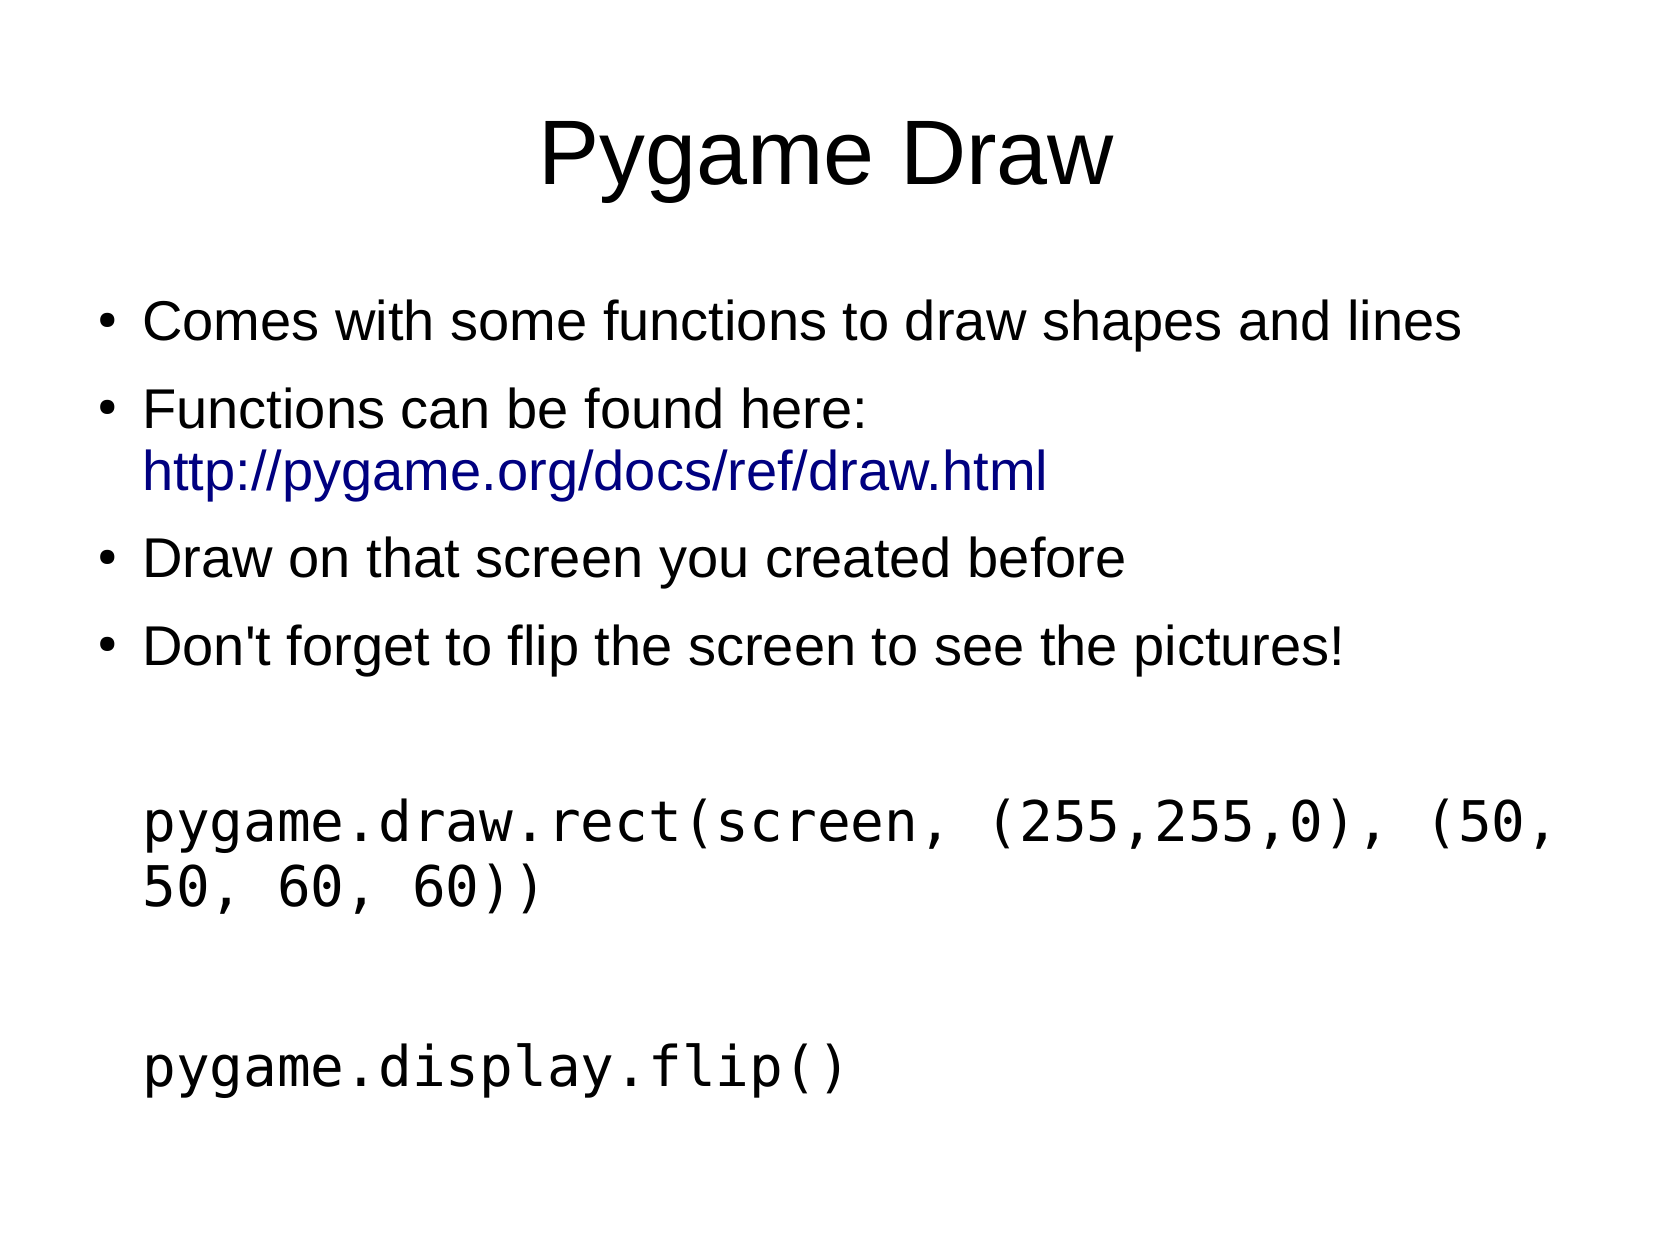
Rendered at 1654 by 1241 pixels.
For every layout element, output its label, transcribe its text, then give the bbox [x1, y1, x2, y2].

list Comes with some functions to draw shapes and lines Functions can be found here: http://pygame.org/docs/ref/draw.html Draw on that screen you created before Don't forget to flip the screen to see the pictures! pygame.draw.rect(screen, (255,255,0), (50, 50, 60, 60)) pygame.display.flip() [82, 290, 1571, 1109]
title Pygame Draw [82, 49, 1571, 257]
